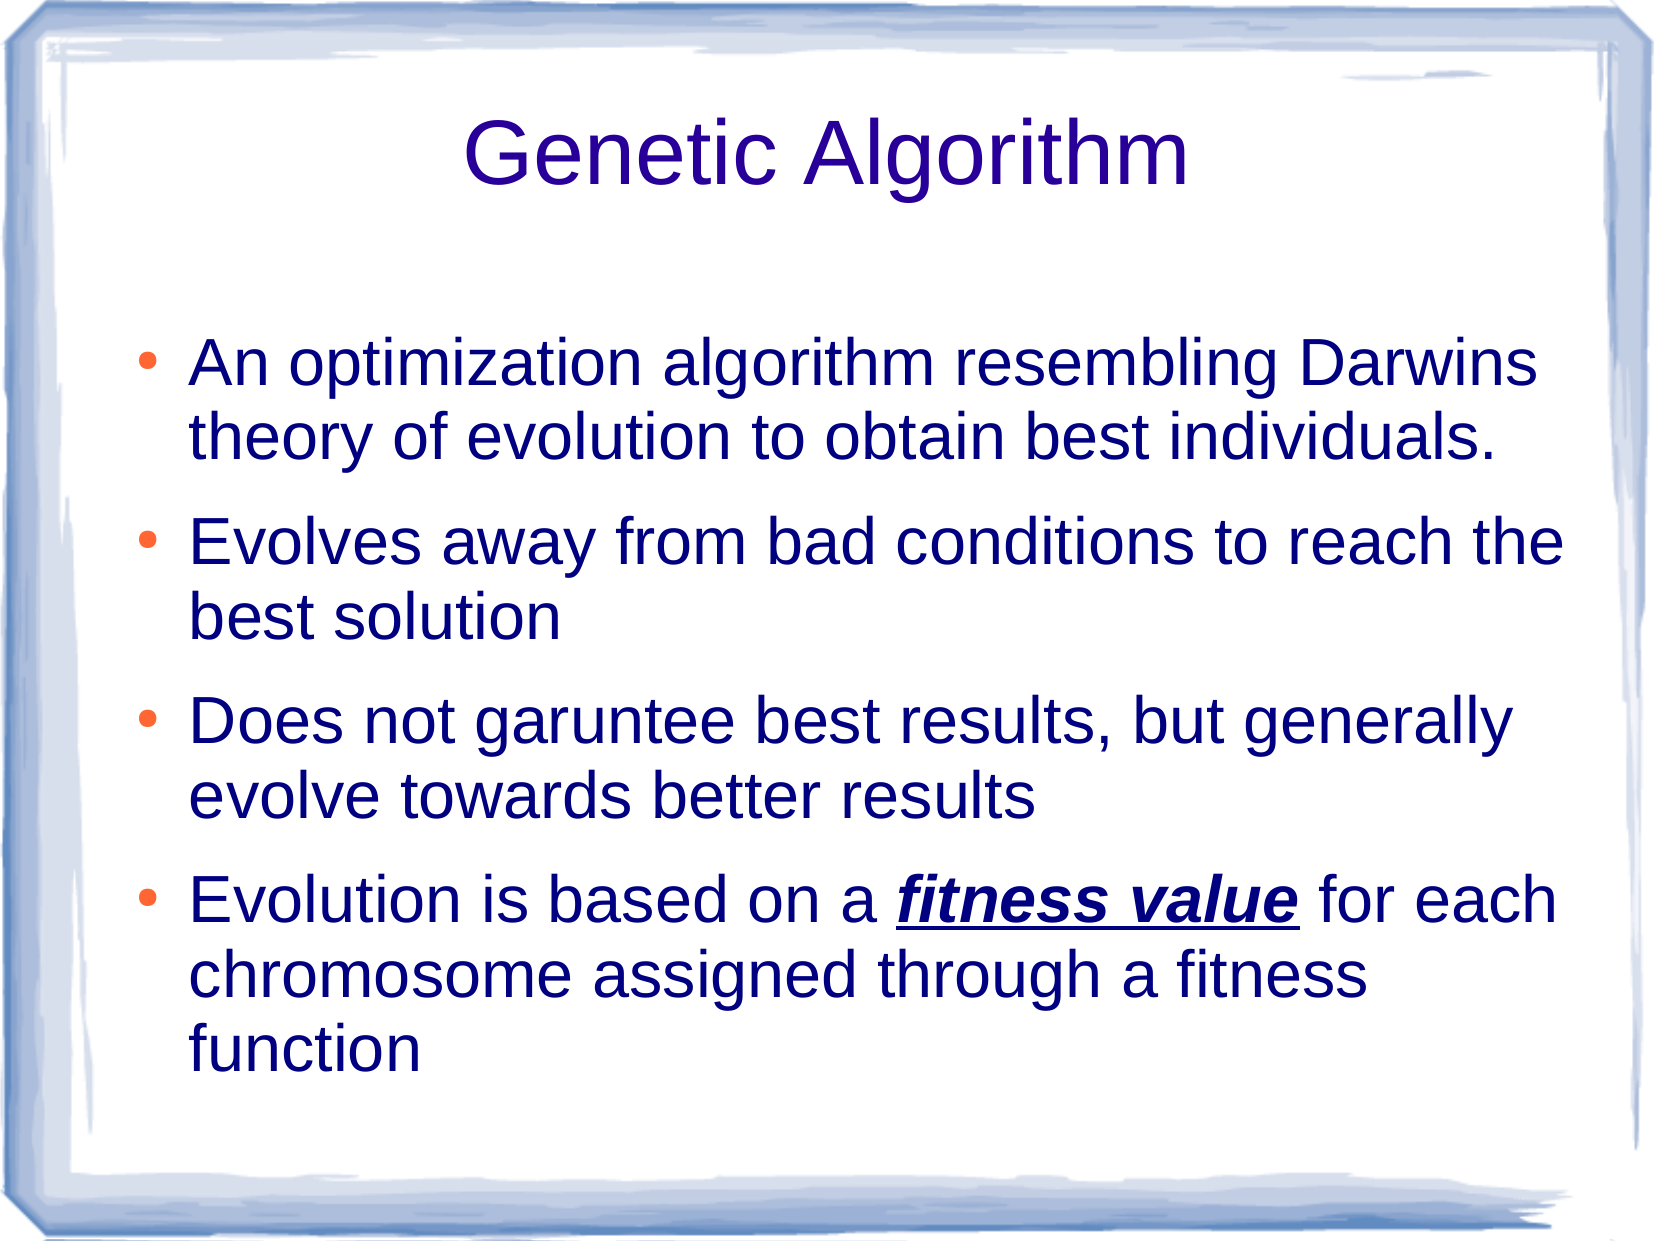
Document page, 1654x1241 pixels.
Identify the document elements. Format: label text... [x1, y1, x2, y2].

title Genetic Algorithm [82, 56, 1571, 250]
picture [0, 0, 1654, 1241]
list An optimization algorithm resembling Darwins theory of evolution to obtain best individuals. Evolves away from bad conditions to reach the best solution Does not garuntee best results, but generally evolve towards better results Evolution is based on a fitness value for each chromosome assigned through a fitness function [118, 324, 1571, 1129]
